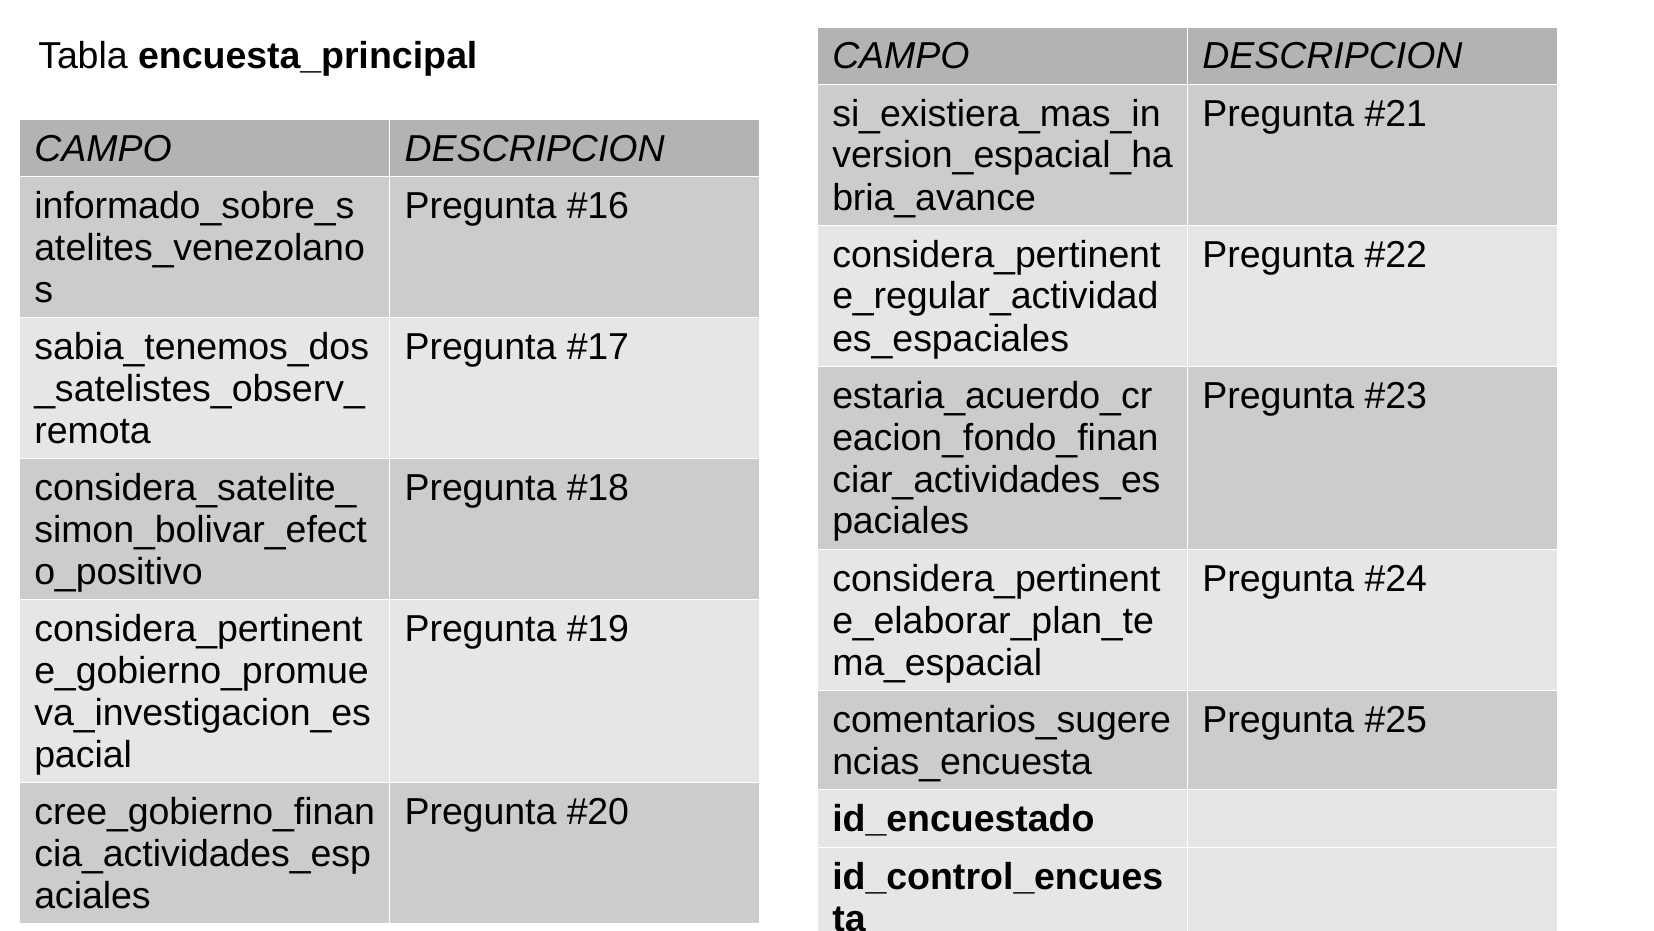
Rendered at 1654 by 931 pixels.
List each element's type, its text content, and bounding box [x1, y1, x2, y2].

text_box Tabla encuesta_principal [23, 23, 674, 86]
table_cell Pregunta #21 [1188, 85, 1557, 225]
table_cell Pregunta #18 [390, 459, 759, 599]
table_cell Pregunta #25 [1188, 691, 1557, 789]
table_cell Pregunta #23 [1188, 367, 1557, 549]
table_cell Pregunta #16 [390, 177, 759, 317]
table_cell Pregunta #24 [1188, 550, 1557, 690]
table_cell id_encuestado [818, 790, 1187, 847]
table_cell informado_sobre_satelites_venezolanos [20, 177, 389, 317]
table_cell id_control_encuesta [818, 848, 1187, 931]
table_cell considera_pertinente_regular_actividades_espaciales [818, 226, 1187, 366]
table_cell Pregunta #22 [1188, 226, 1557, 366]
table_cell Pregunta #17 [390, 318, 759, 458]
table_cell [1188, 790, 1557, 847]
table_header DESCRIPCION [390, 120, 759, 176]
table_cell comentarios_sugerencias_encuesta [818, 691, 1187, 789]
table_cell si_existiera_mas_inversion_espacial_habria_avance [818, 85, 1187, 225]
table_cell considera_pertinente_elaborar_plan_tema_espacial [818, 550, 1187, 690]
table_cell Pregunta #19 [390, 600, 759, 782]
table_cell Pregunta #20 [390, 783, 759, 923]
table_cell considera_pertinente_gobierno_promueva_investigacion_espacial [20, 600, 389, 782]
table_cell estaria_acuerdo_creacion_fondo_financiar_actividades_espaciales [818, 367, 1187, 549]
table_header CAMPO [20, 120, 389, 176]
table_cell [1188, 848, 1557, 931]
table_header CAMPO [818, 28, 1187, 84]
table_cell cree_gobierno_financia_actividades_espaciales [20, 783, 389, 923]
table_header DESCRIPCION [1188, 28, 1557, 84]
table_cell considera_satelite_simon_bolivar_efecto_positivo [20, 459, 389, 599]
table_cell sabia_tenemos_dos_satelistes_observ_remota [20, 318, 389, 458]
